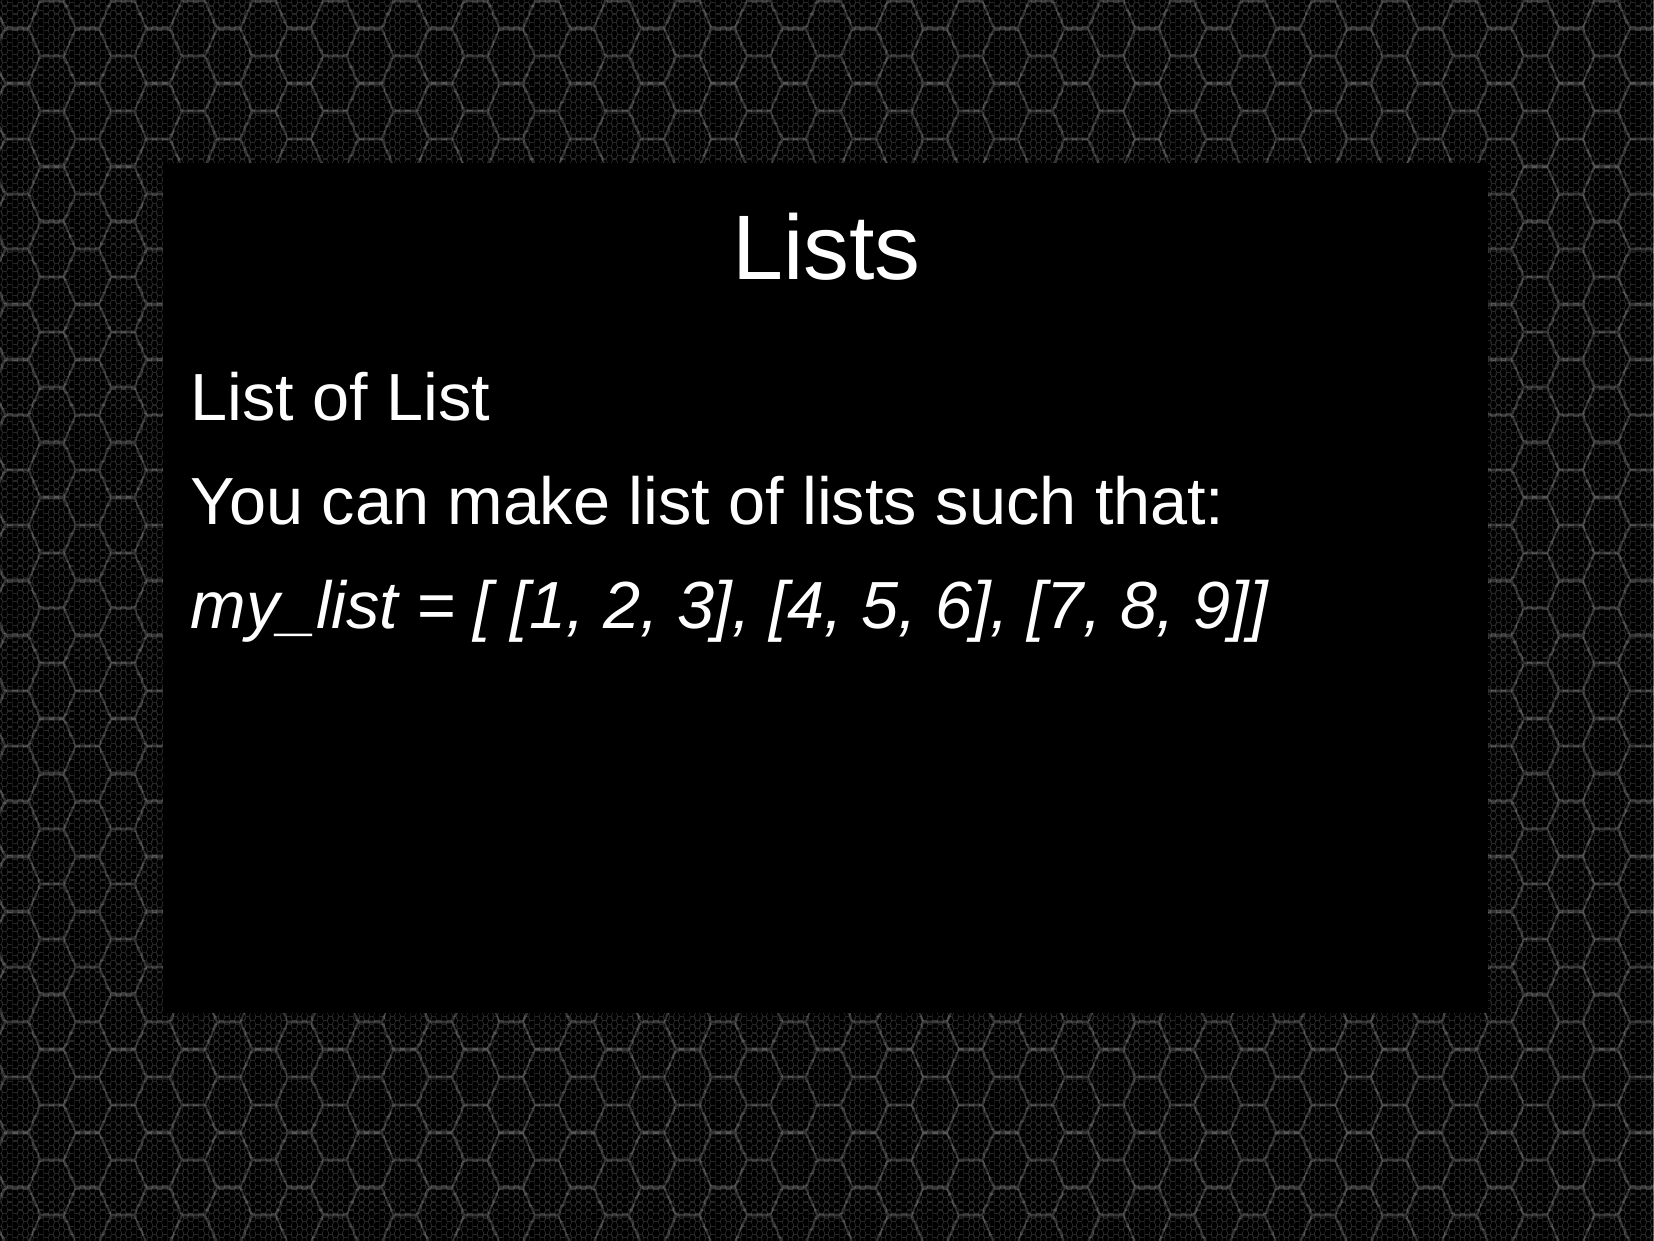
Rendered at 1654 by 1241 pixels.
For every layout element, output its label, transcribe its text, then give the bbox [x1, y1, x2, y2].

picture [0, 0, 1654, 1241]
list List of List You can make list of lists such that: my_list = [ [1, 2, 3], [4, 5, 6], [7, 8, 9]] [120, 360, 1501, 1010]
title Lists [82, 165, 1571, 331]
